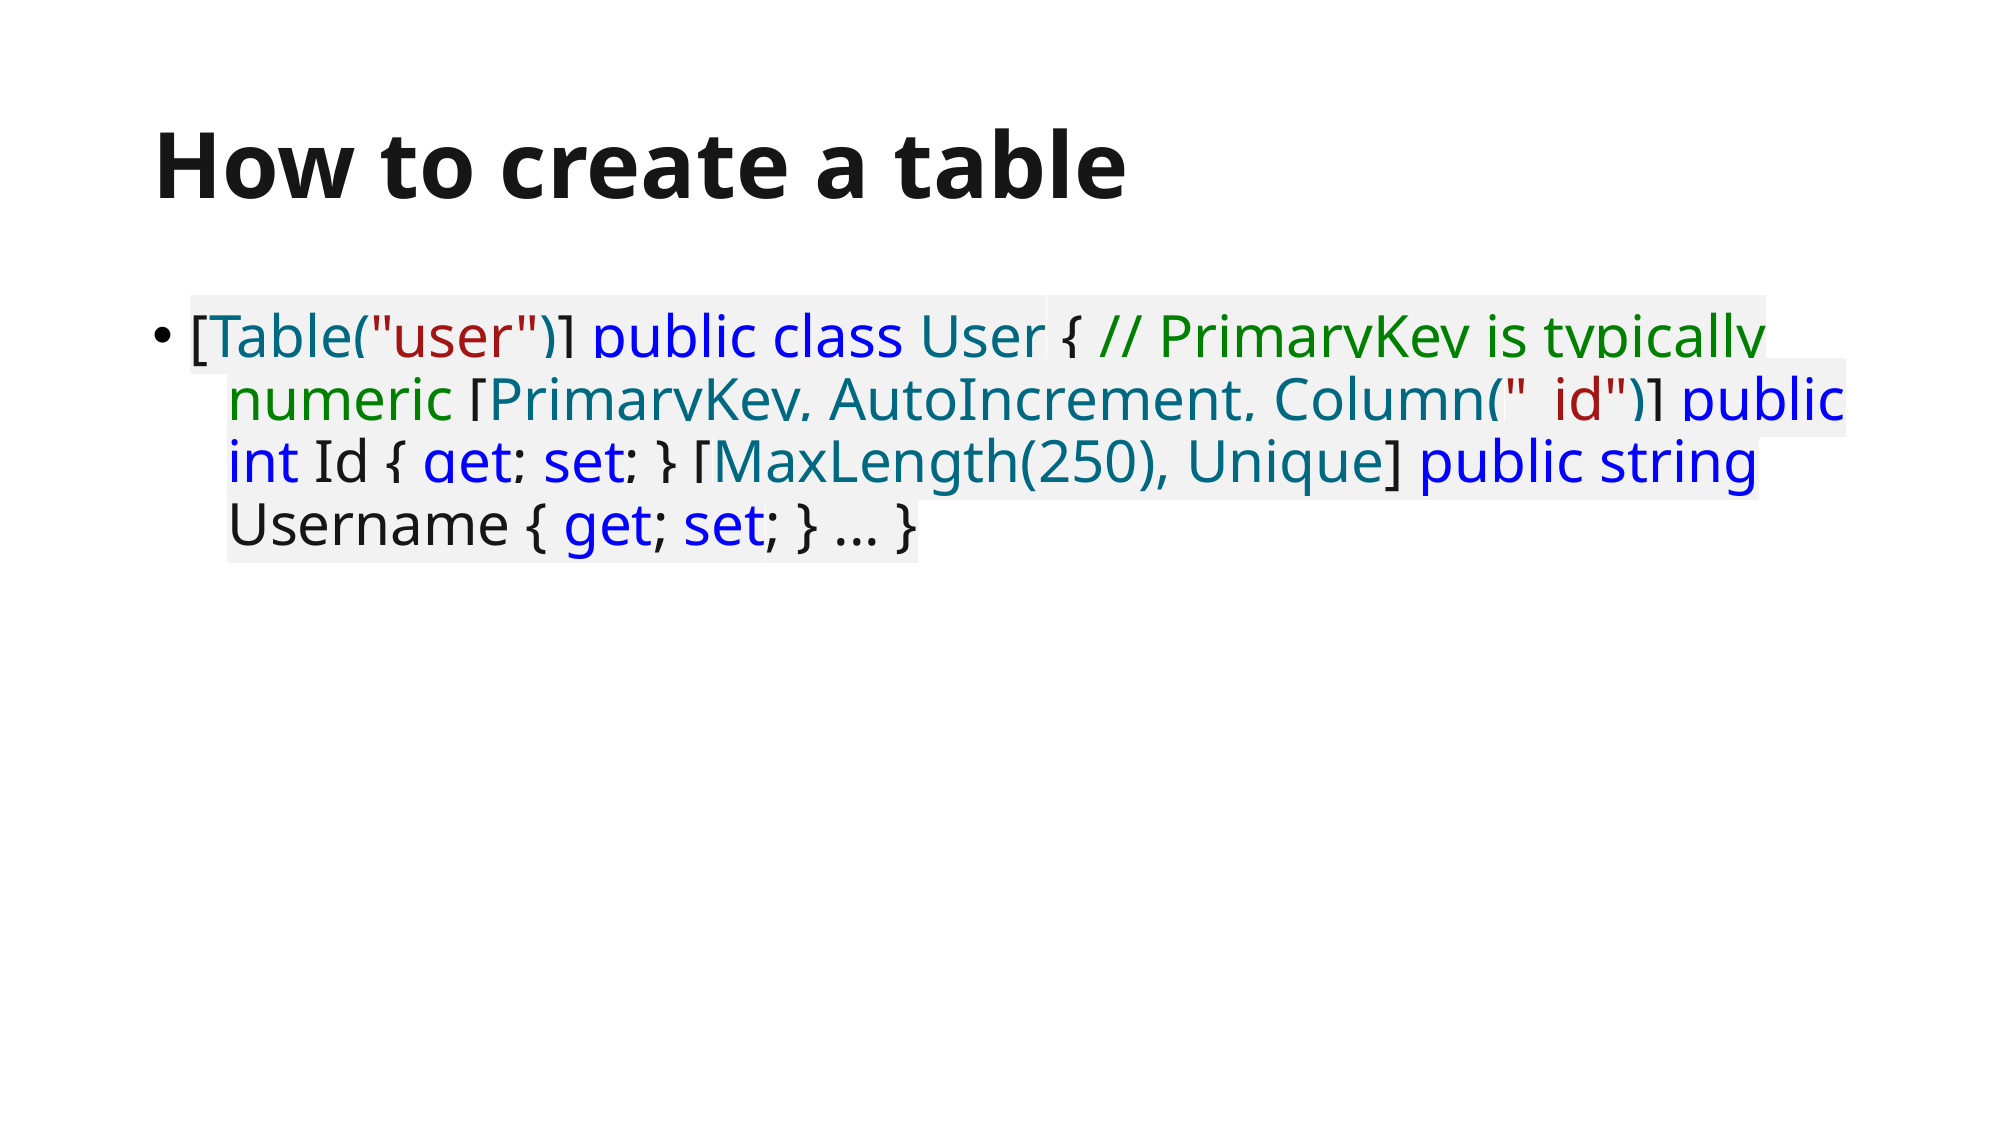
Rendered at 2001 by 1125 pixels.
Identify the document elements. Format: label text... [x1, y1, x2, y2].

list [Table("user")] public class User { // PrimaryKey is typically numeric [PrimaryKey, AutoIncrement, Column("_id")] public int Id { get; set; } [MaxLength(250), Unique] public string Username { get; set; } ... } [137, 299, 1863, 1014]
title How to create a table [137, 59, 1863, 278]
